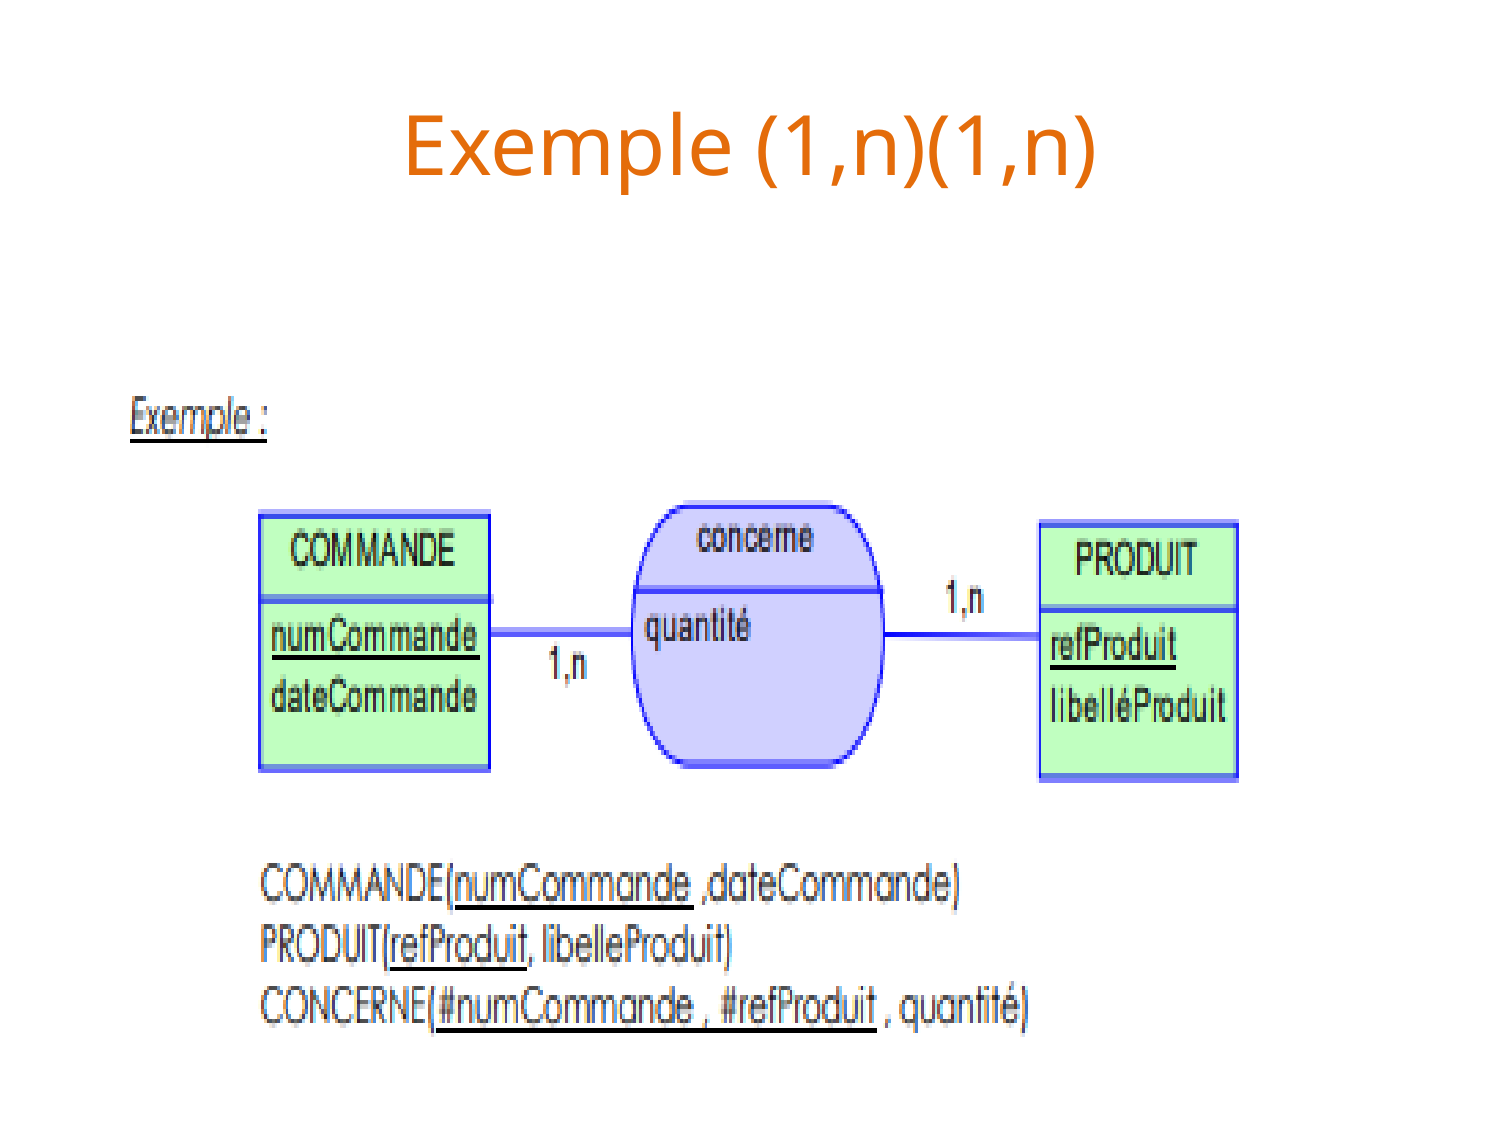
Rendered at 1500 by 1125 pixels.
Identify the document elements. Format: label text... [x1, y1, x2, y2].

title Exemple (1,n)(1,n) [75, 45, 1426, 233]
picture [100, 373, 1365, 1071]
